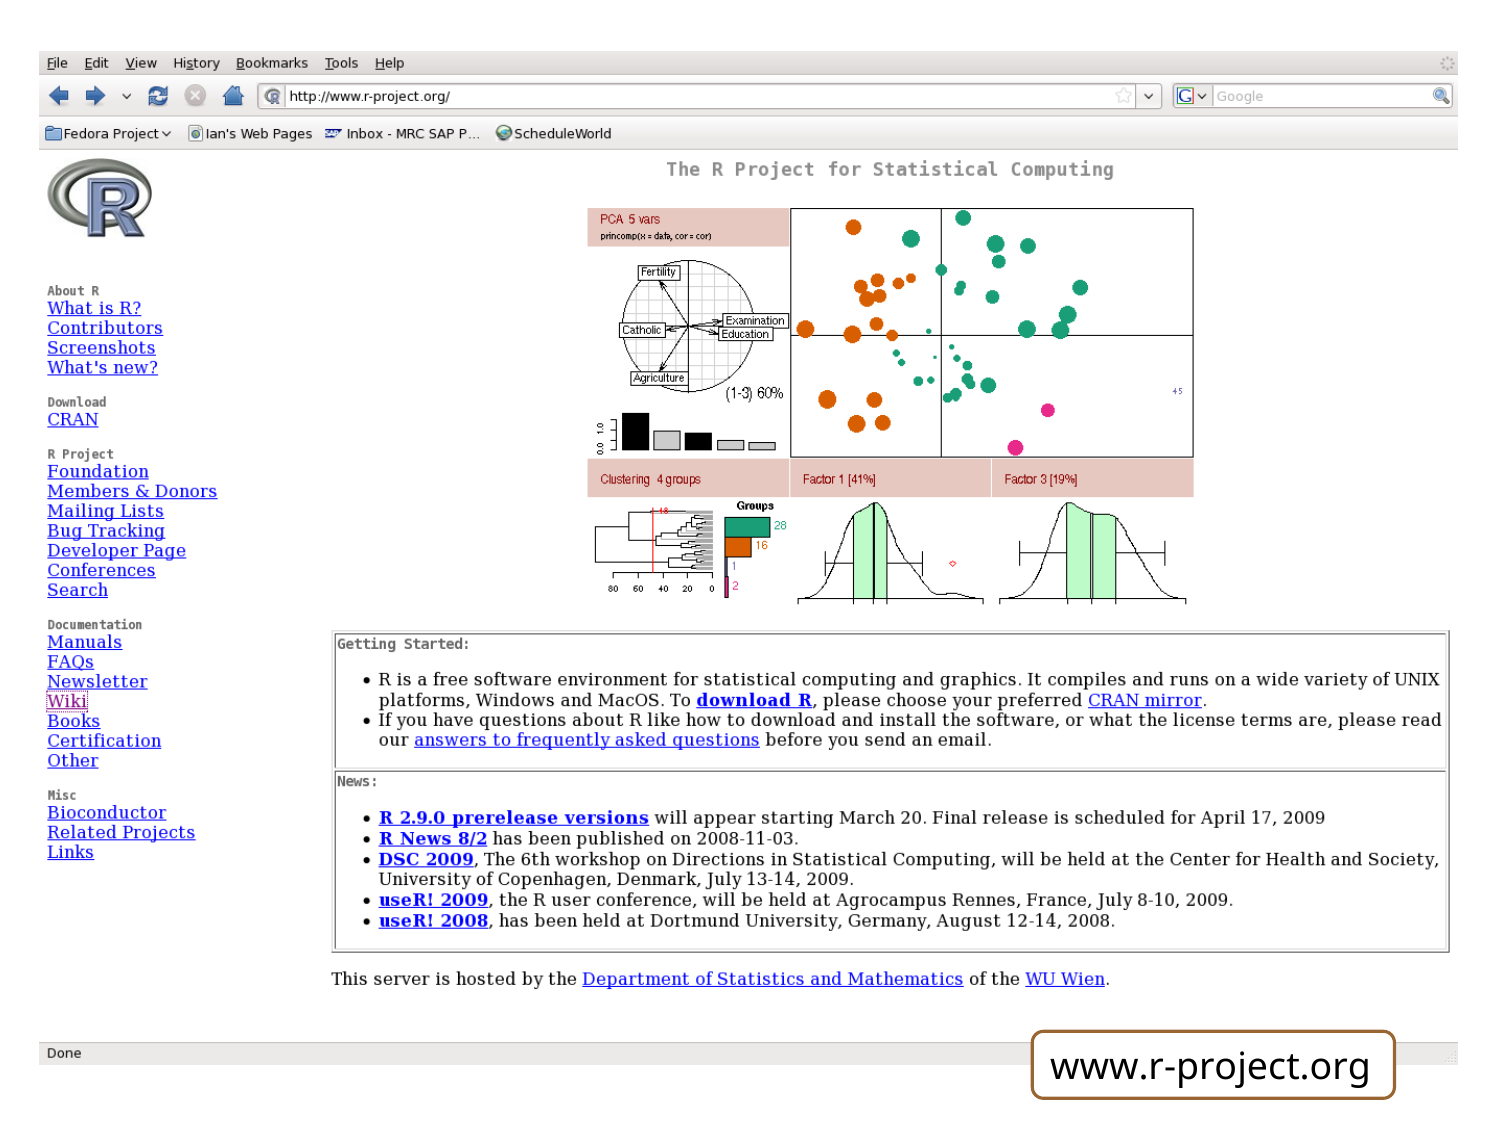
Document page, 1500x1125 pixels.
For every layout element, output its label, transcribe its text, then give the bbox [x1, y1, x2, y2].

picture [39, 51, 1458, 1065]
text_box www.r-project.org [1032, 1031, 1395, 1099]
